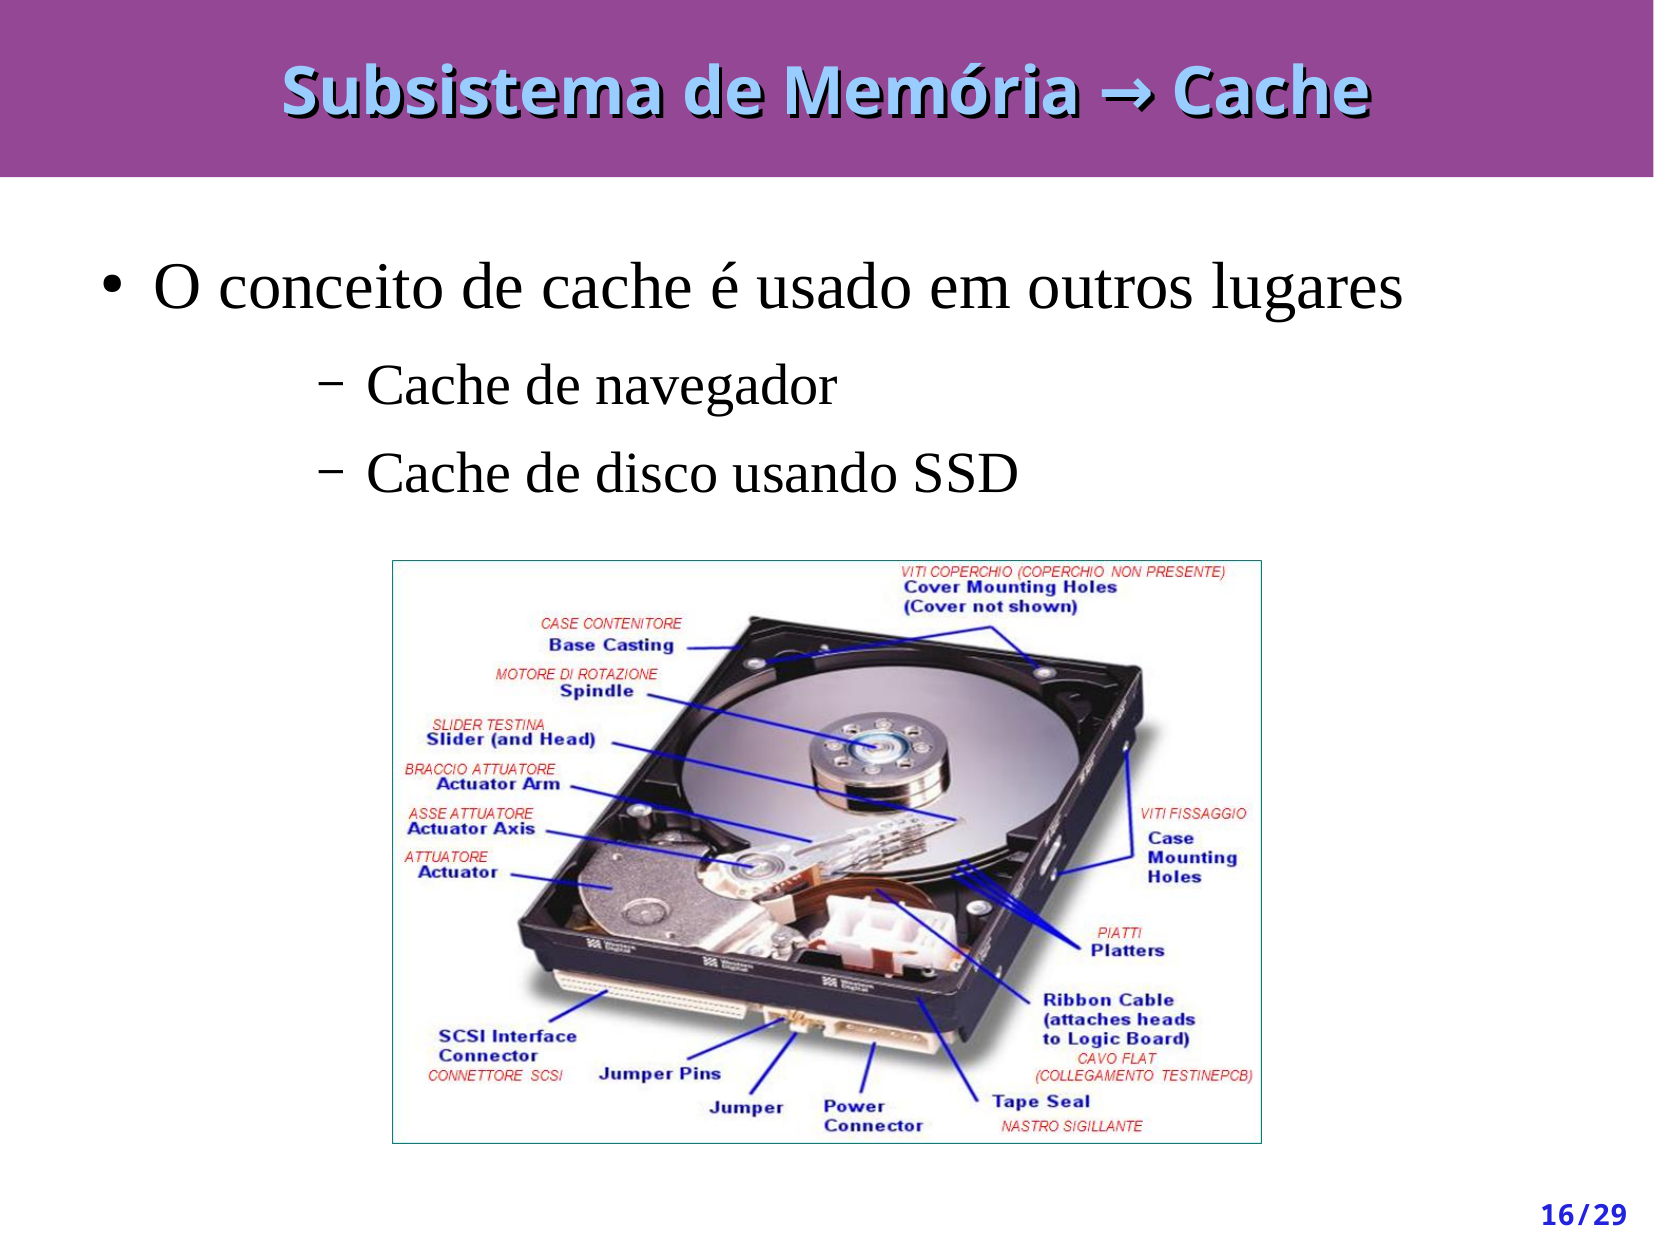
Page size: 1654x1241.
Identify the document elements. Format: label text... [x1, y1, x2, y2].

picture [392, 560, 1262, 1144]
title Subsistema de Memória → Cache [0, 0, 1654, 178]
list O conceito de cache é usado em outros lugares Cache de navegador Cache de disco usando SSD [82, 248, 1571, 1068]
